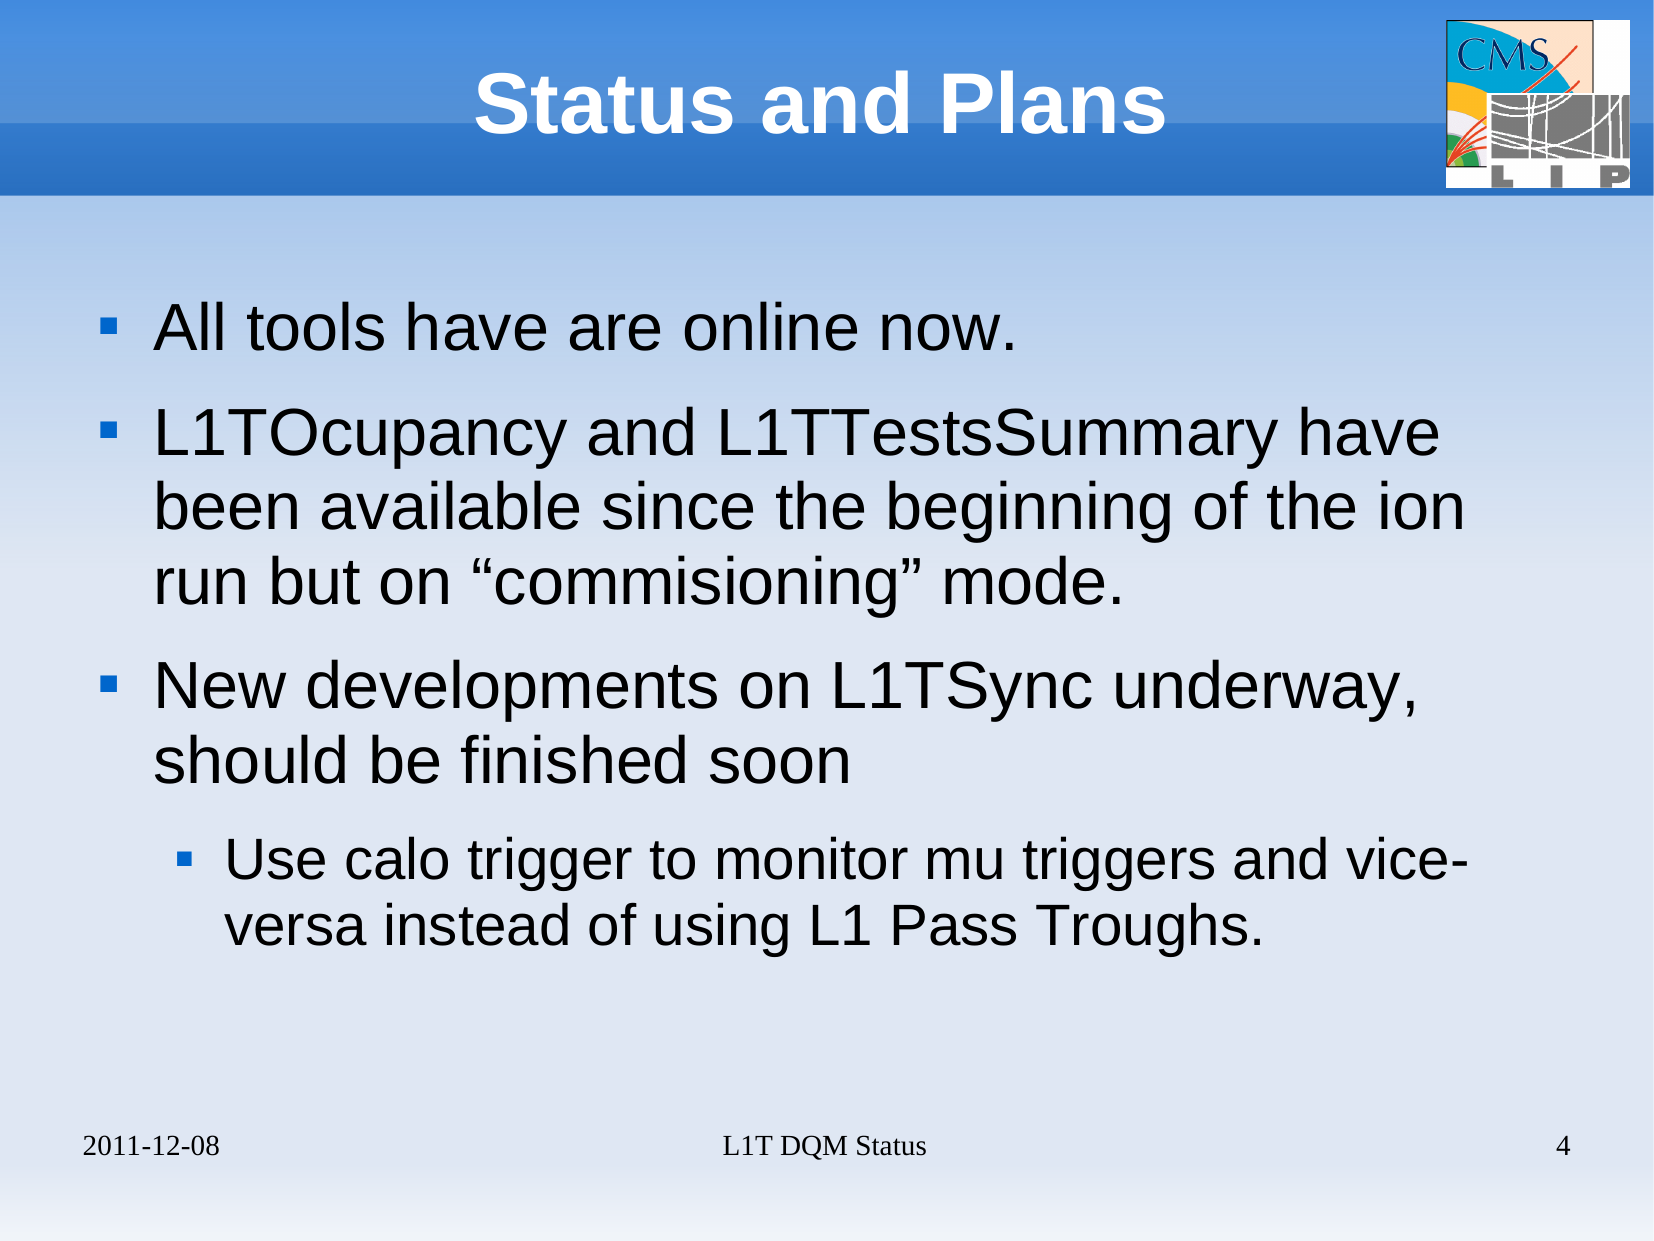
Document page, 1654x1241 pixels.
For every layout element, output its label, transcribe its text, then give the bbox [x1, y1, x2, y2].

picture [0, 0, 1654, 1241]
title Status and Plans [76, 0, 1565, 208]
list All tools have are online now. L1TOcupancy and L1TTestsSummary have been available since the beginning of the ion run but on “commisioning” mode. New developments on L1TSync underway, should be finished soon Use calo trigger to monitor mu triggers and vice-versa instead of using L1 Pass Troughs. [82, 290, 1571, 1109]
